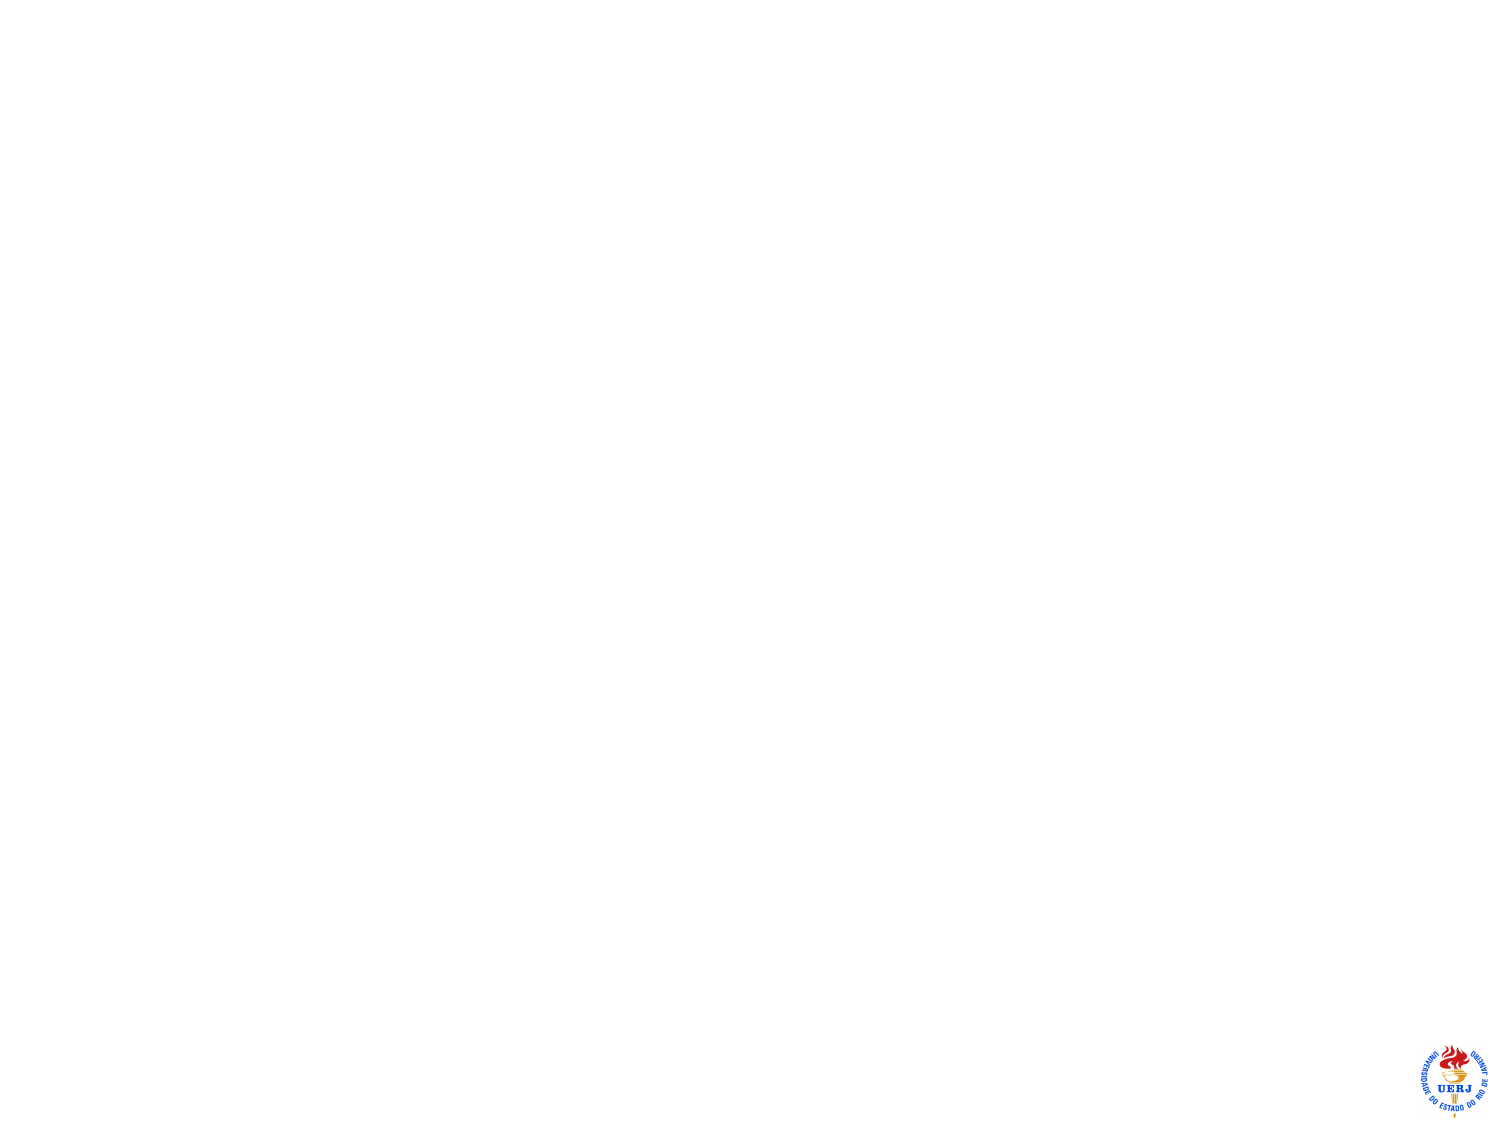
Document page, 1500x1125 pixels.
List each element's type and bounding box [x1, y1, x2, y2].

picture [1421, 1045, 1488, 1118]
